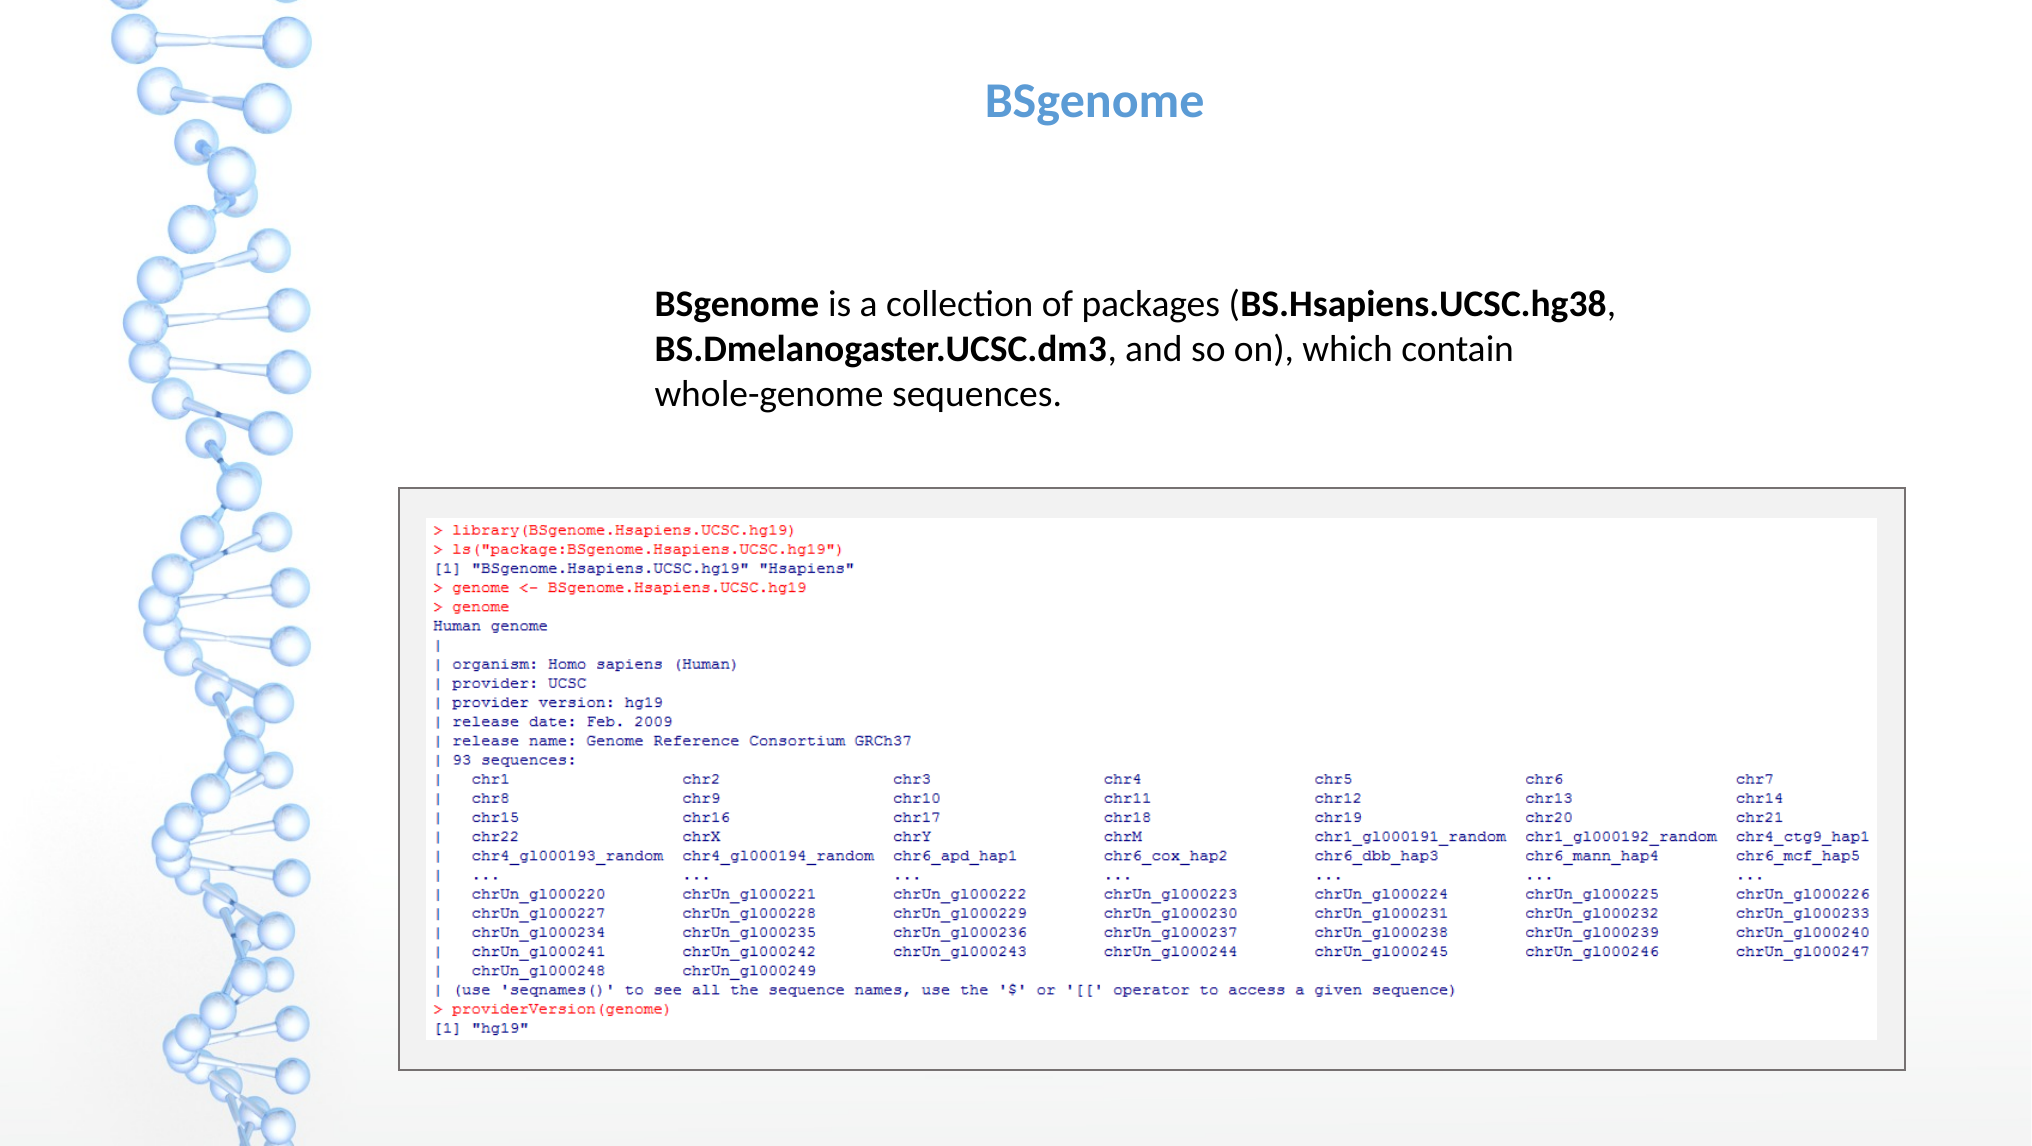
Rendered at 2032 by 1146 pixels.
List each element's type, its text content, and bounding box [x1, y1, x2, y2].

picture [426, 518, 1877, 1040]
text_box [399, 488, 1905, 1070]
text_box BSgenome [969, 59, 1230, 136]
text_box BSgenome is a collection of packages (BS.Hsapiens.UCSC.hg38, BS.Dmelanogaster.UCSC.dm3, and so on), which contain whole-genome sequences. [639, 271, 1634, 424]
